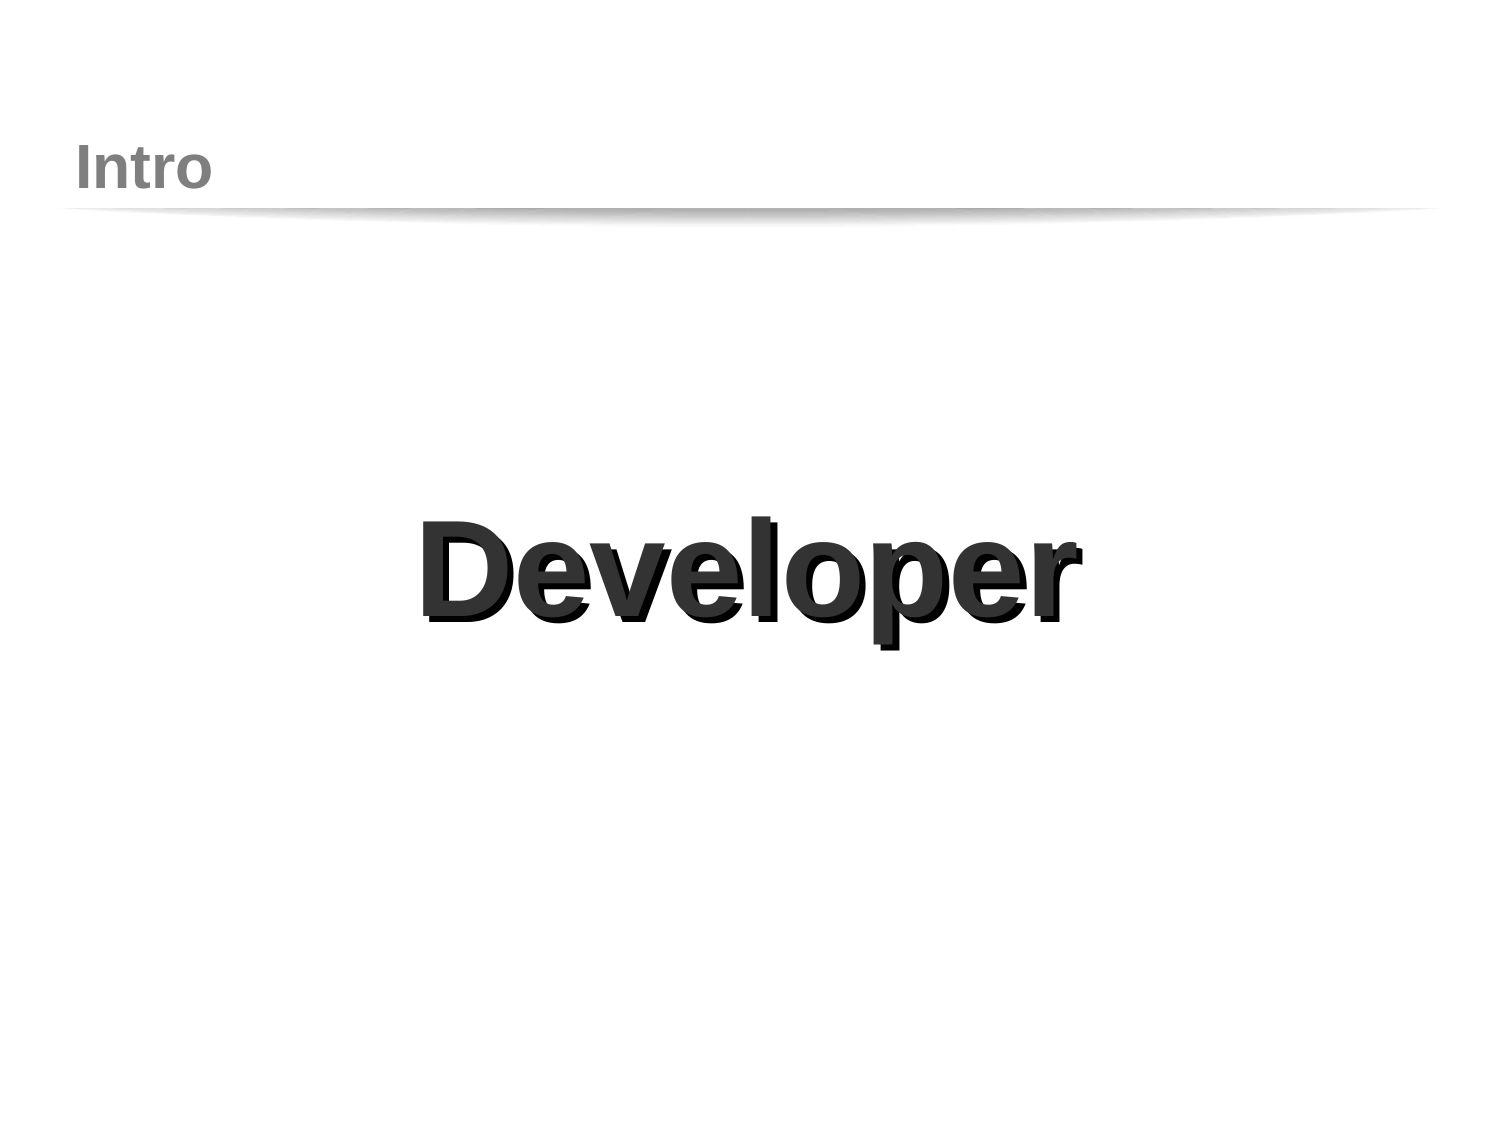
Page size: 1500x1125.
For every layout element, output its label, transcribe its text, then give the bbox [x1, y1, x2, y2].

text_box Developer [414, 479, 1086, 646]
title Intro [75, 71, 1426, 203]
